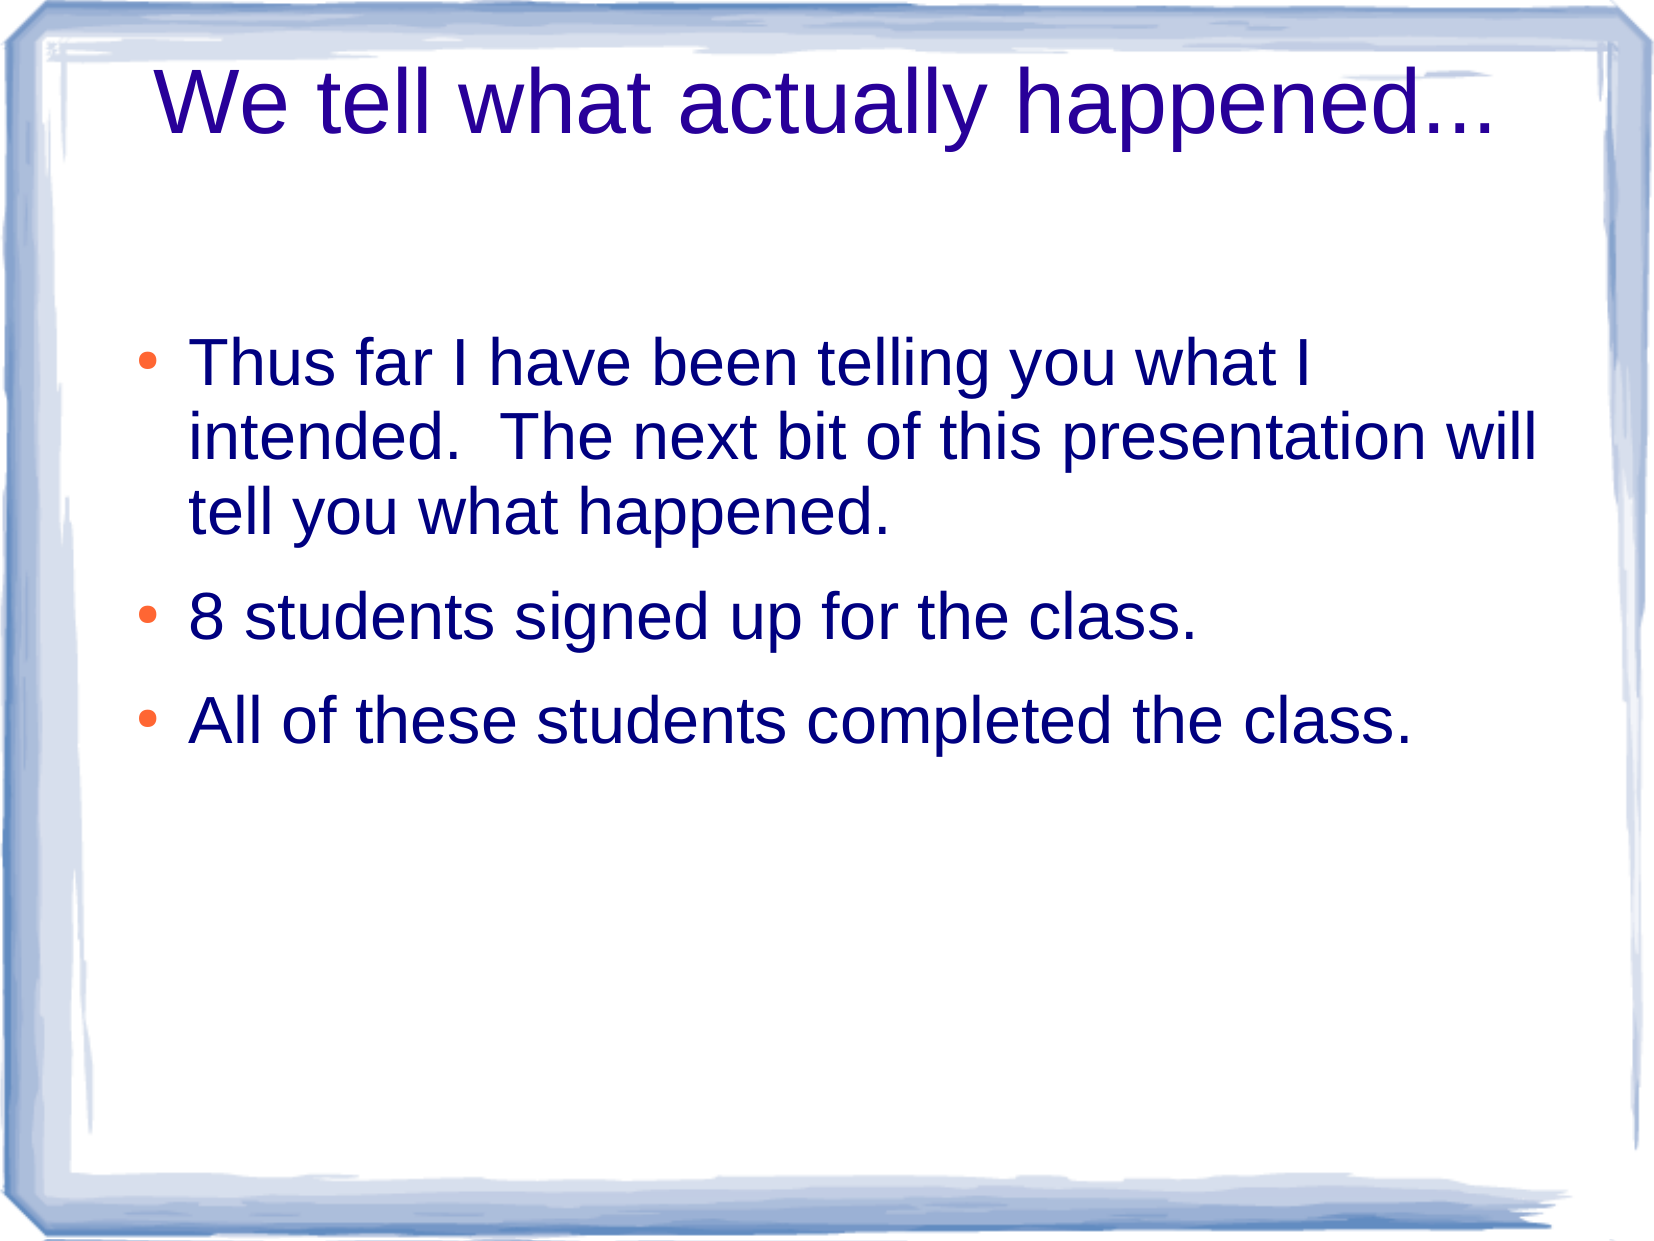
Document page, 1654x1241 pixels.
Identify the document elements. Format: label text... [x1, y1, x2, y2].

list Thus far I have been telling you what I intended. The next bit of this presentation will tell you what happened. 8 students signed up for the class. All of these students completed the class. [118, 324, 1571, 1004]
picture [0, 0, 1654, 1241]
title We tell what actually happened... [82, 49, 1571, 257]
